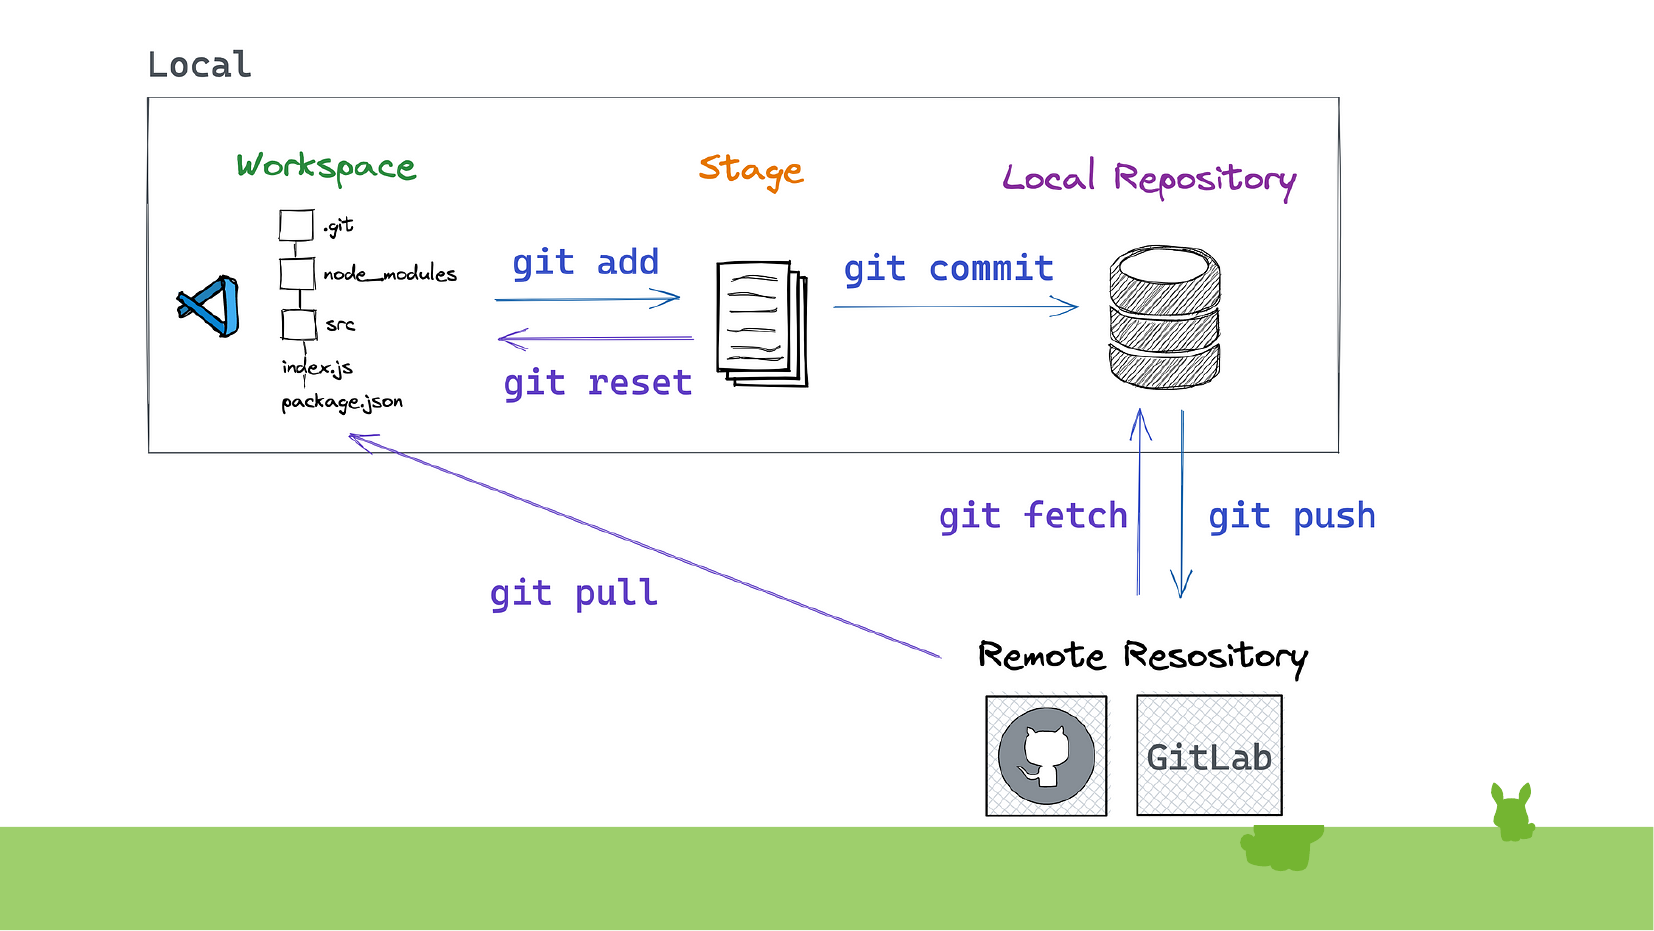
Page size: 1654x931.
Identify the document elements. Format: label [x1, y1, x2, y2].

picture [137, 31, 1388, 826]
